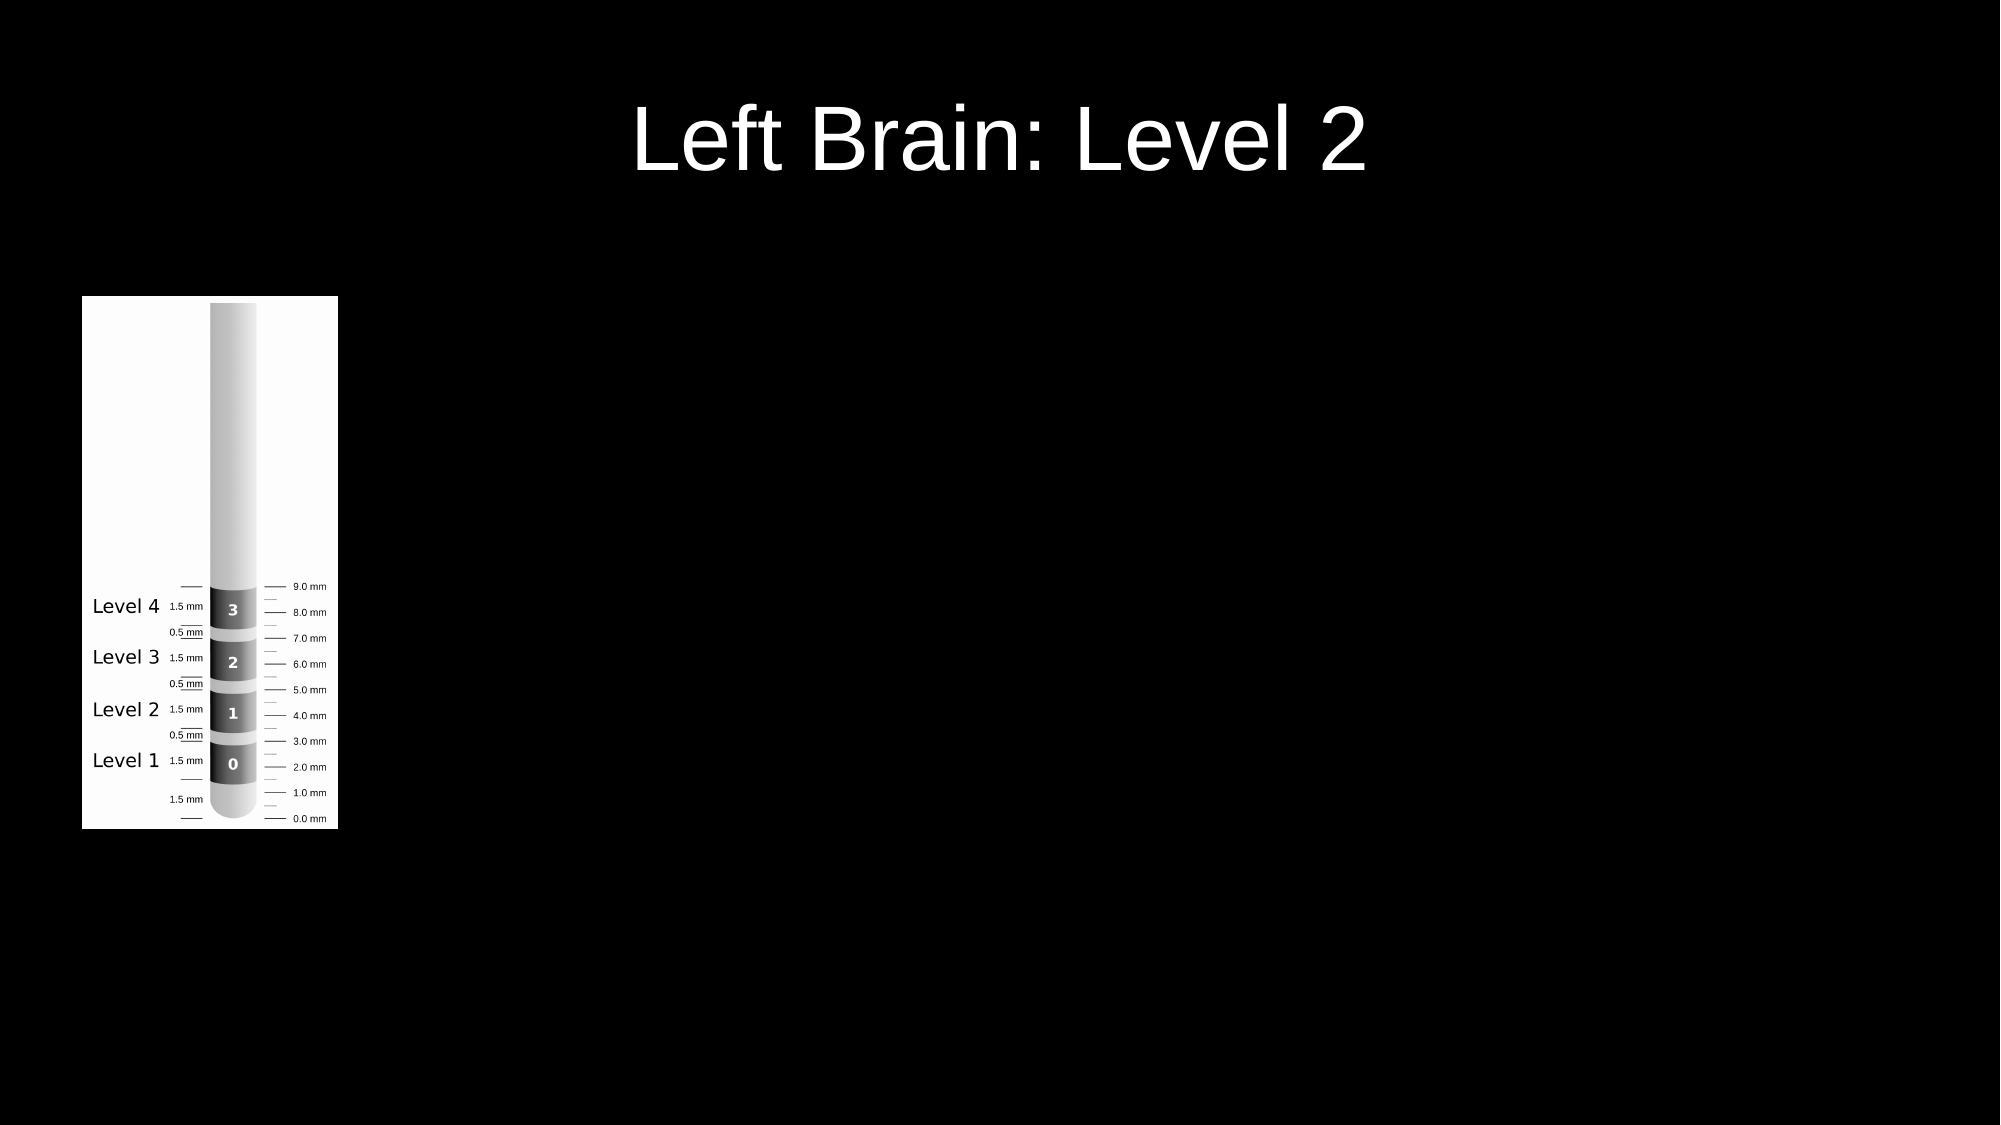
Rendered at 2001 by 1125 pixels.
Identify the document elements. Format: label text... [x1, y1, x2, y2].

title Left Brain: Level 2 [99, 44, 1900, 233]
picture [82, 296, 338, 829]
